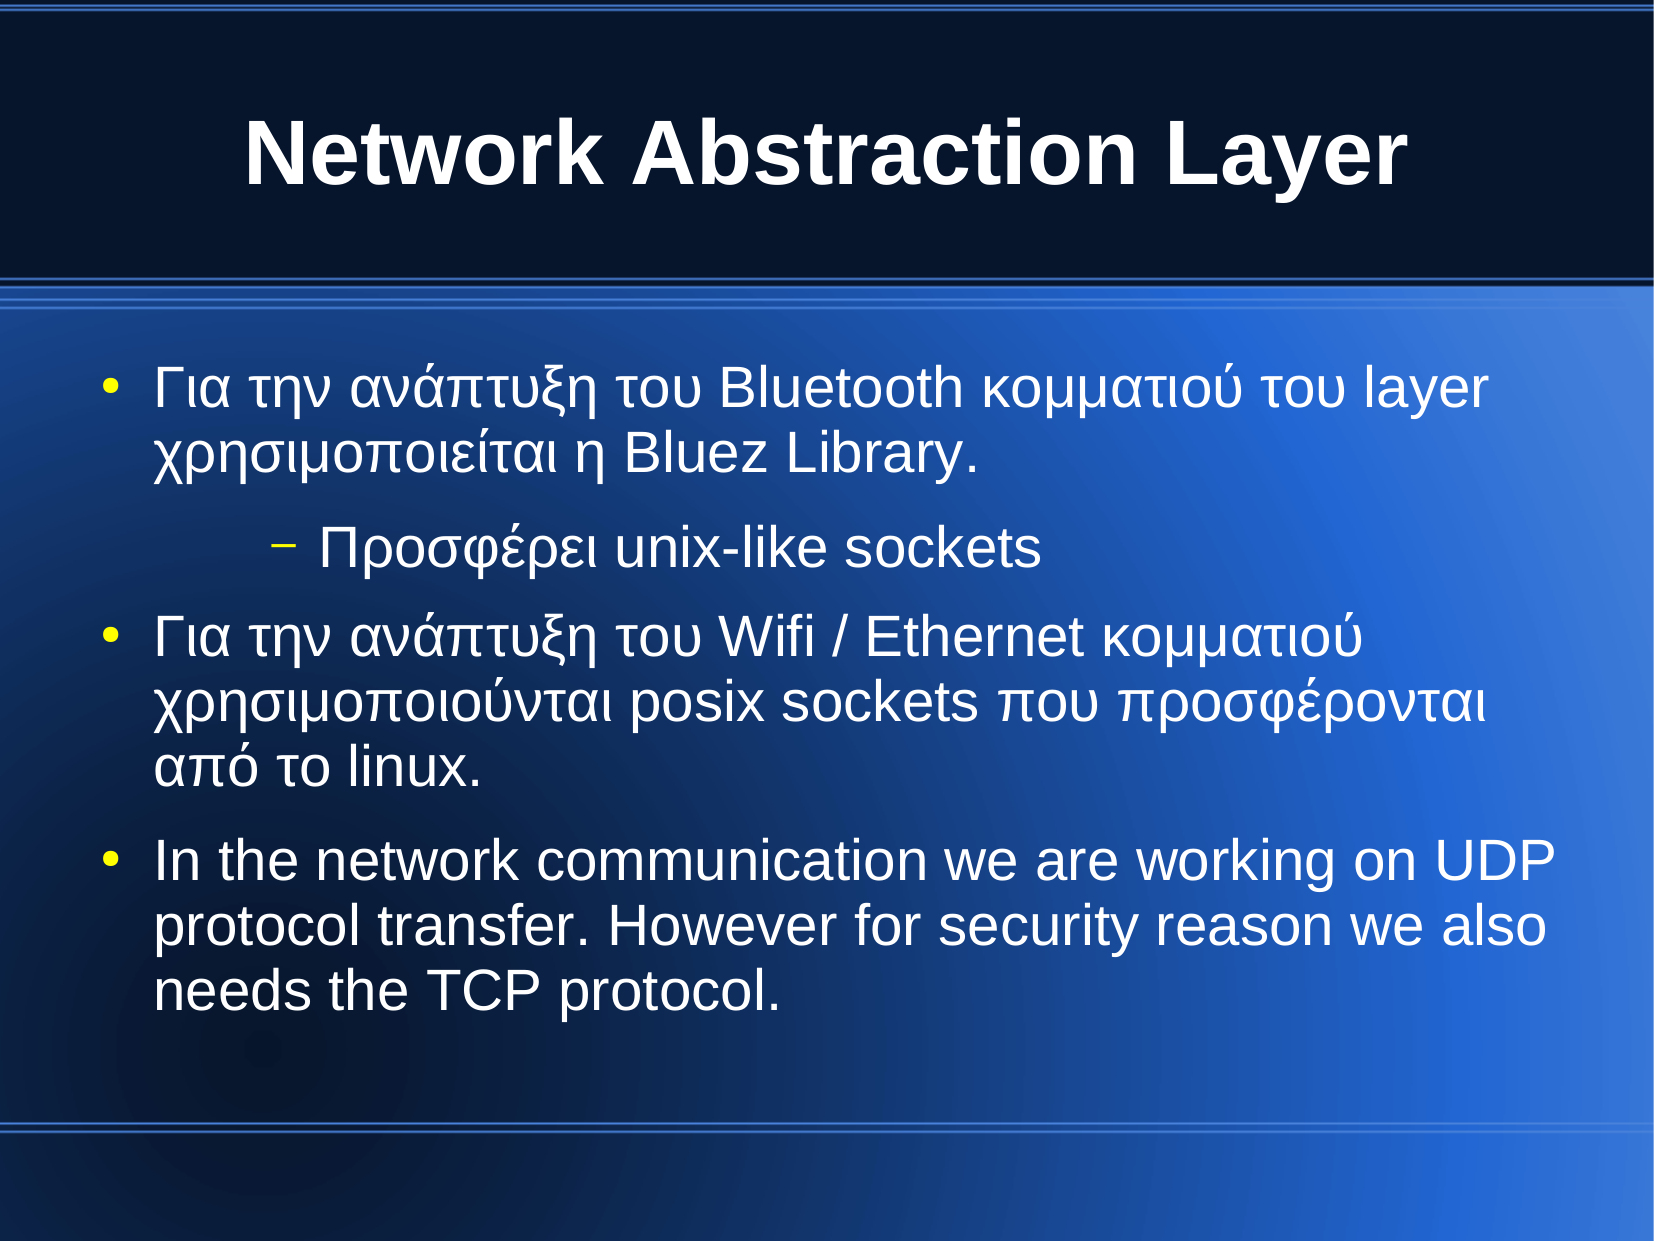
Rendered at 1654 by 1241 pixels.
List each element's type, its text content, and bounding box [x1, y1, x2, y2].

list Για την ανάπτυξη του Bluetooth κομματιού του layer χρησιμοποιείται η Bluez Library. Προσφέρει unix-like sockets Για την ανάπτυξη του Wifi / Ethernet κομματιού χρησιμοποιούνται posix sockets που προσφέρονται από το linux. In the network communication we are working on UDP protocol transfer. However for security reason we also needs the TCP protocol. [82, 355, 1571, 1118]
title Network Abstraction Layer [82, 56, 1571, 250]
picture [0, 0, 1654, 1241]
